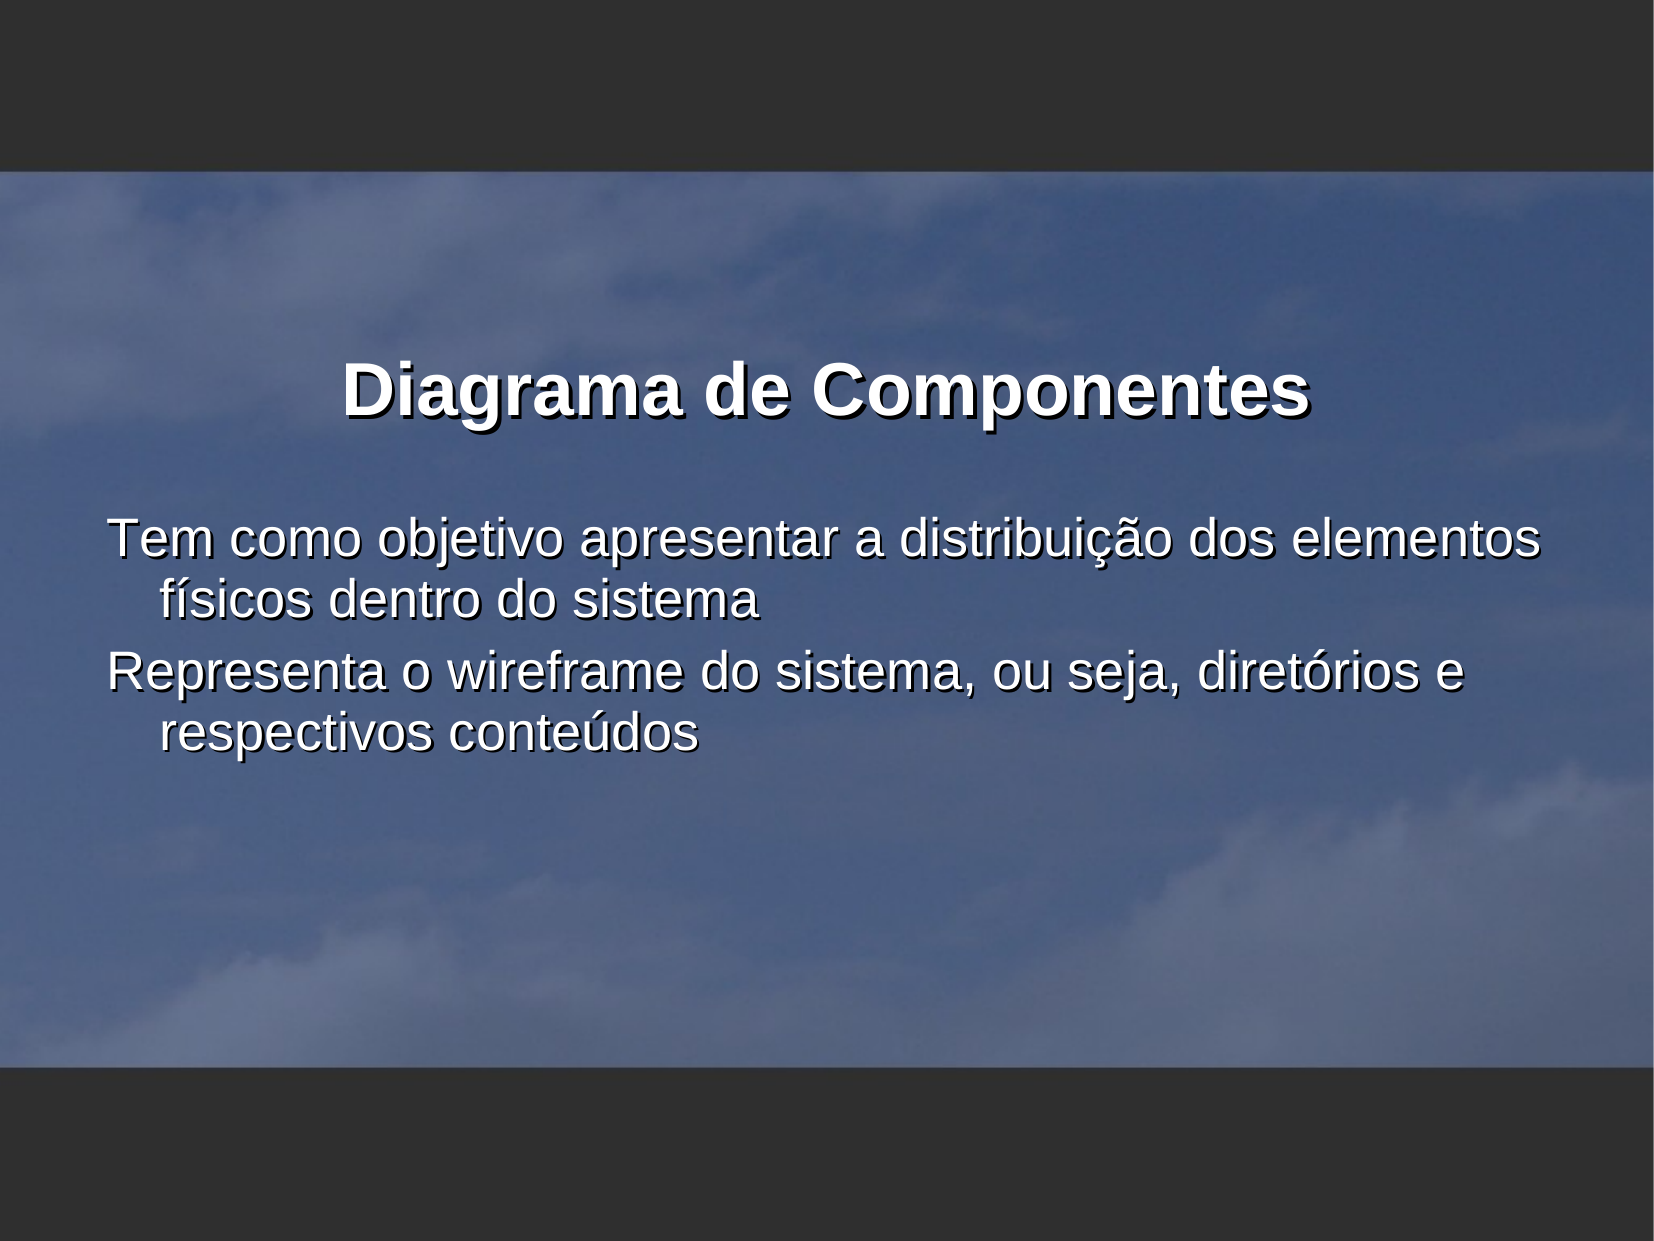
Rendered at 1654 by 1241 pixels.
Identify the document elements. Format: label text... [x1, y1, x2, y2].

list Tem como objetivo apresentar a distribuição dos elementos físicos dentro do sistema Representa o wireframe do sistema, ou seja, diretórios e respectivos conteúdos [88, 507, 1565, 762]
picture [0, 0, 1654, 1241]
title Diagrama de Componentes [88, 308, 1565, 471]
